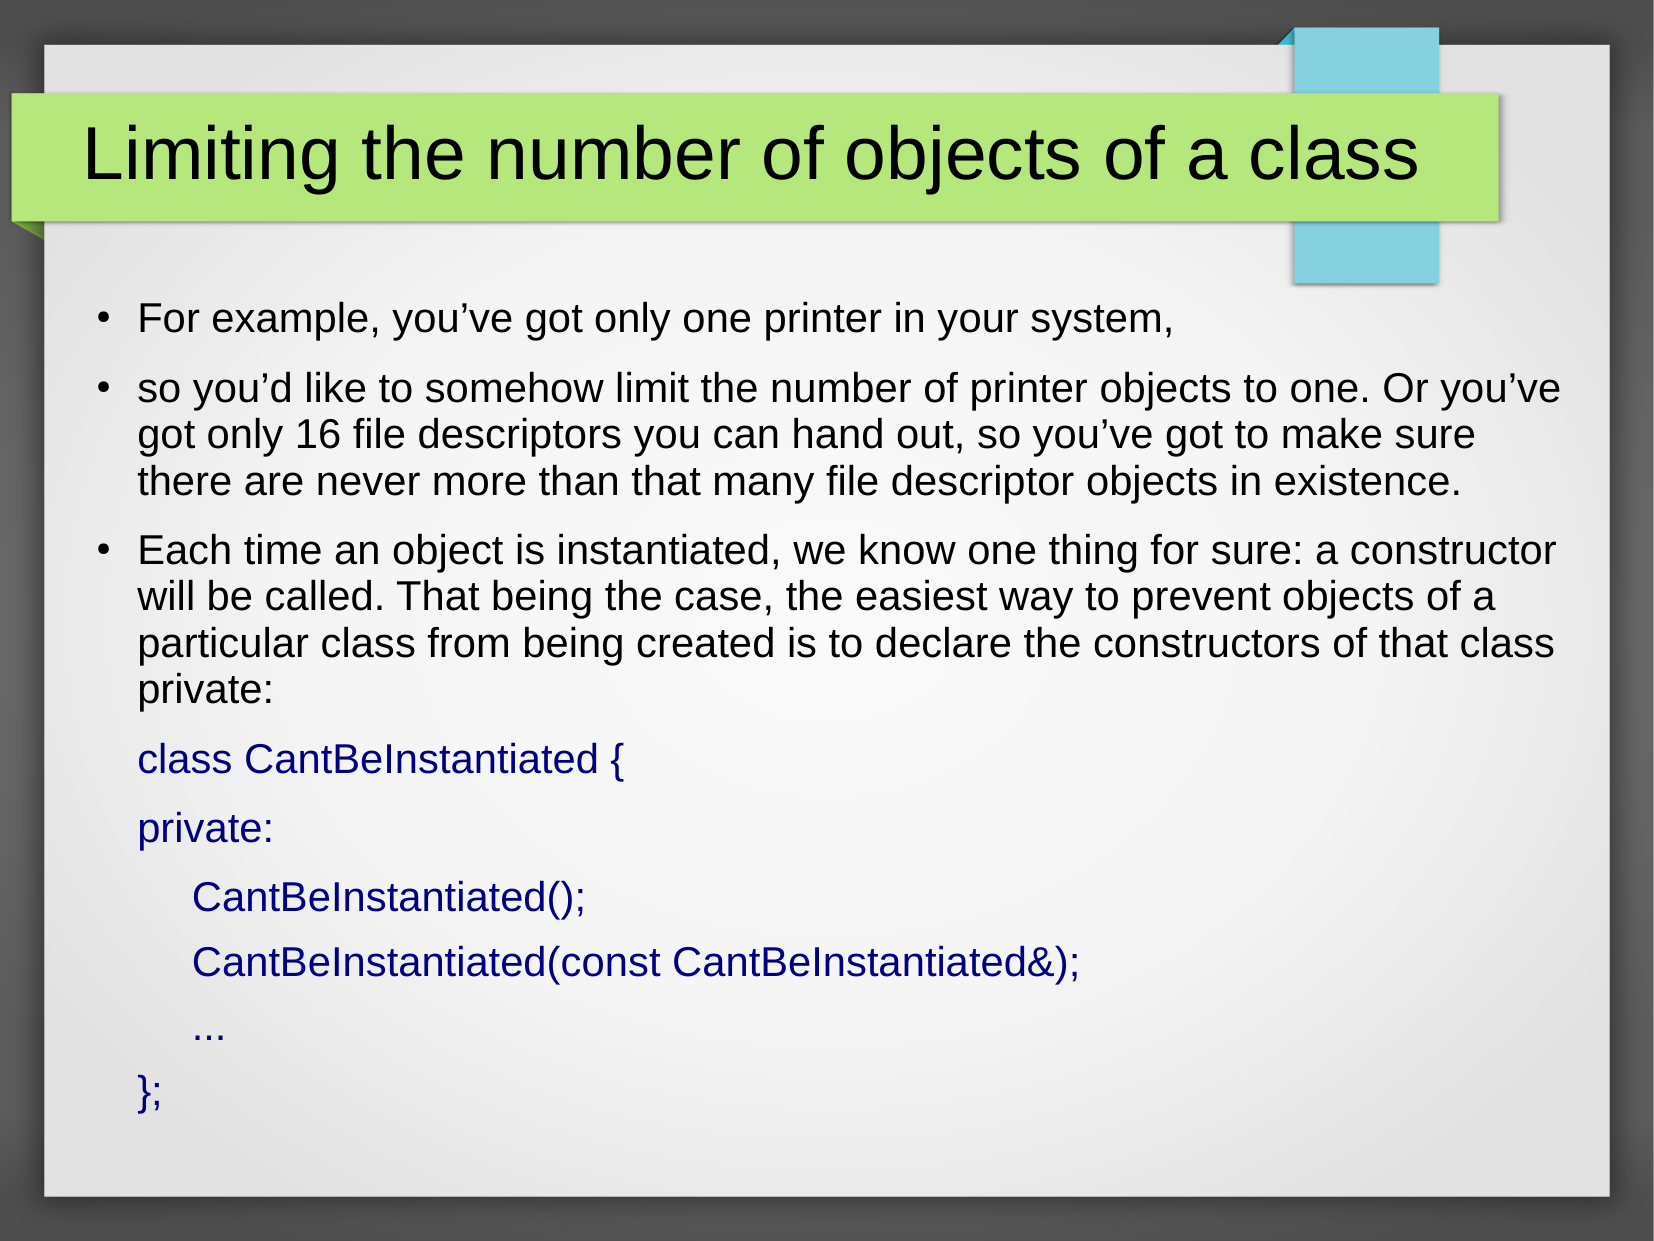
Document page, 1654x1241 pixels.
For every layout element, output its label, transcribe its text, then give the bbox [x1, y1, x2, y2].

picture [0, 0, 1654, 1241]
list For example, you’ve got only one printer in your system, so you’d like to somehow limit the number of printer objects to one. Or you’ve got only 16 file descriptors you can hand out, so you’ve got to make sure there are never more than that many file descriptor objects in existence. Each time an object is instantiated, we know one thing for sure: a constructor will be called. That being the case, the easiest way to prevent objects of a particular class from being created is to declare the constructors of that class private: class CantBeInstantiated { private: CantBeInstantiated(); CantBeInstantiated(const CantBeInstantiated&); ... }; [82, 295, 1571, 1130]
title Limiting the number of objects of a class [82, 69, 1489, 238]
